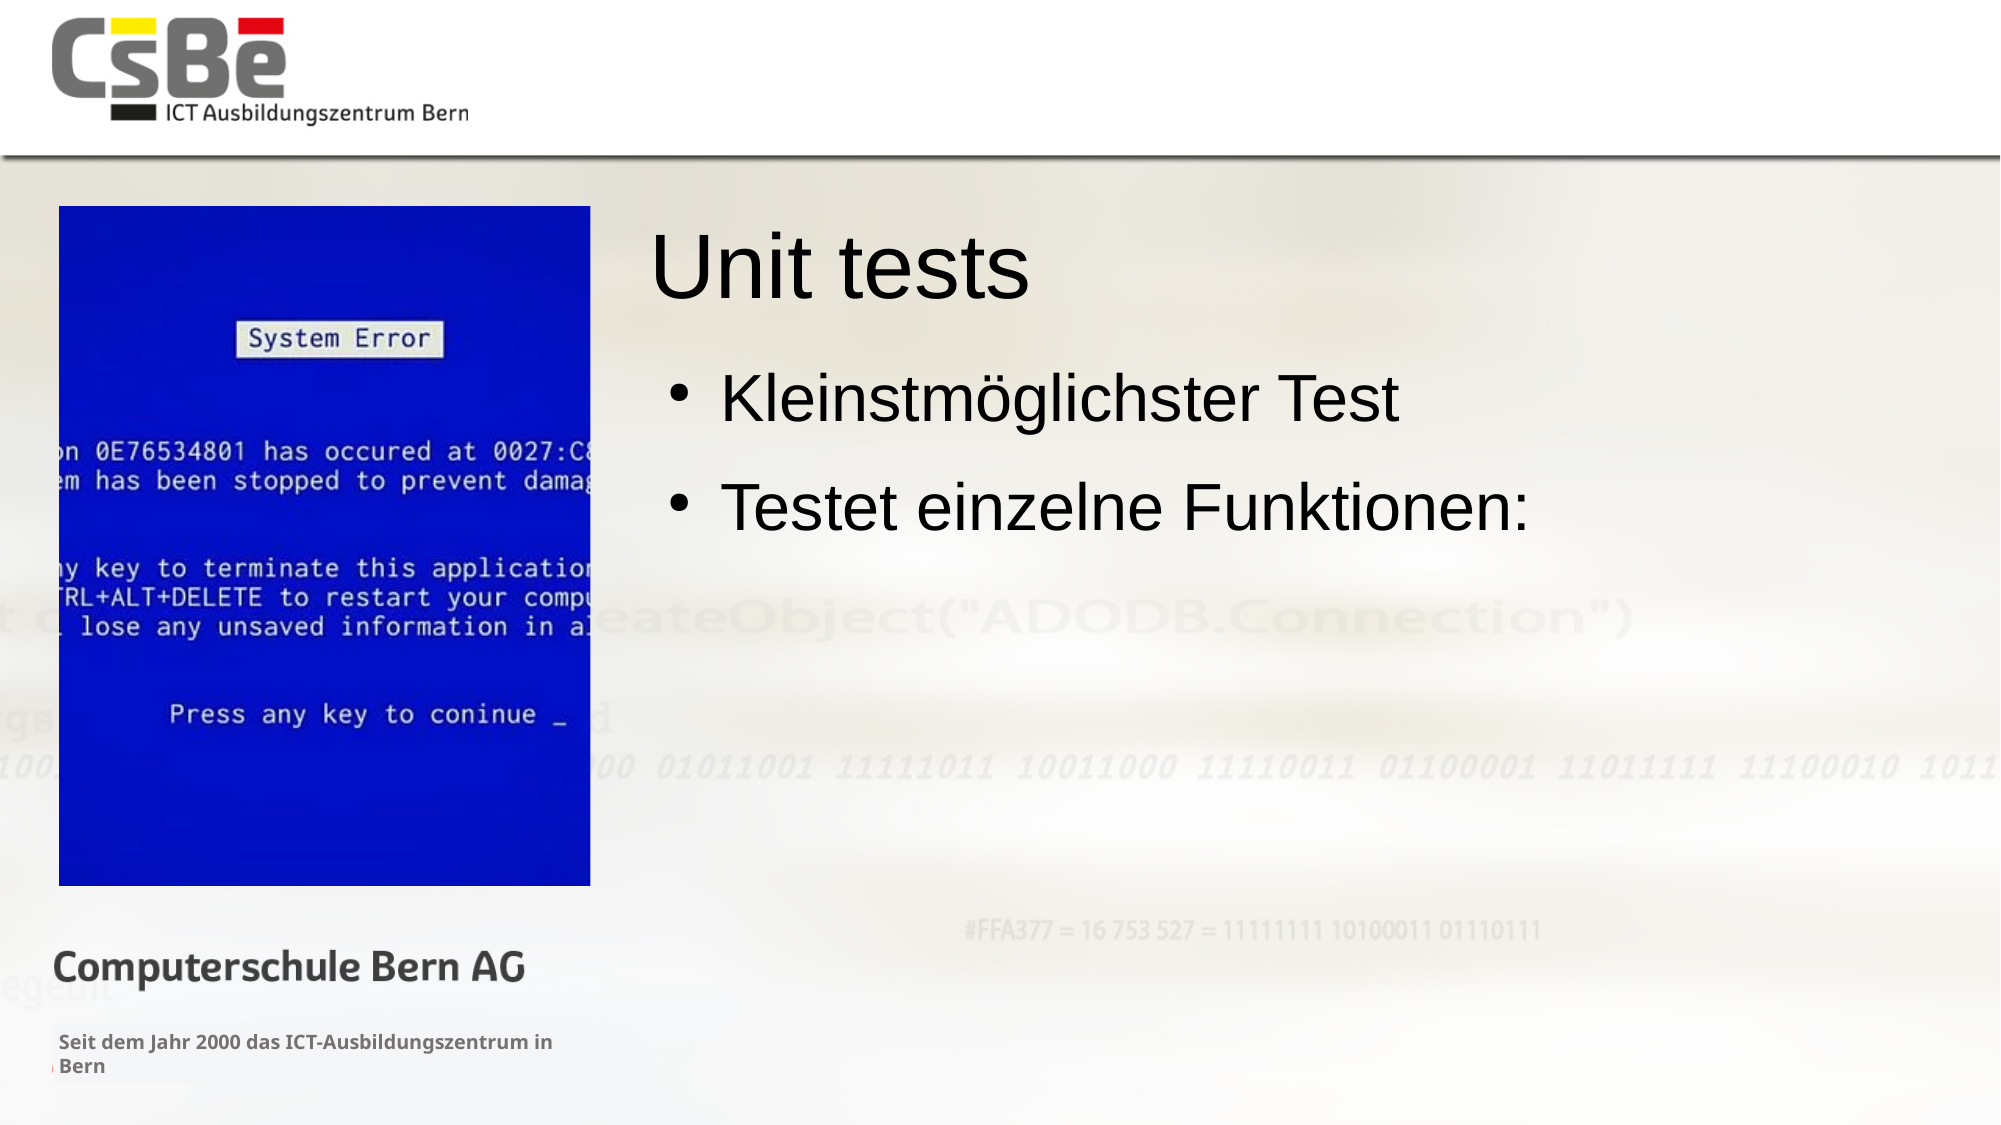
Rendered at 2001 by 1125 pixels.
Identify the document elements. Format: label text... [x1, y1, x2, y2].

list Kleinstmöglichster Test Testet einzelne Funktionen: [649, 355, 1920, 1004]
list Unit tests [649, 206, 1920, 355]
picture [0, 0, 2001, 1125]
